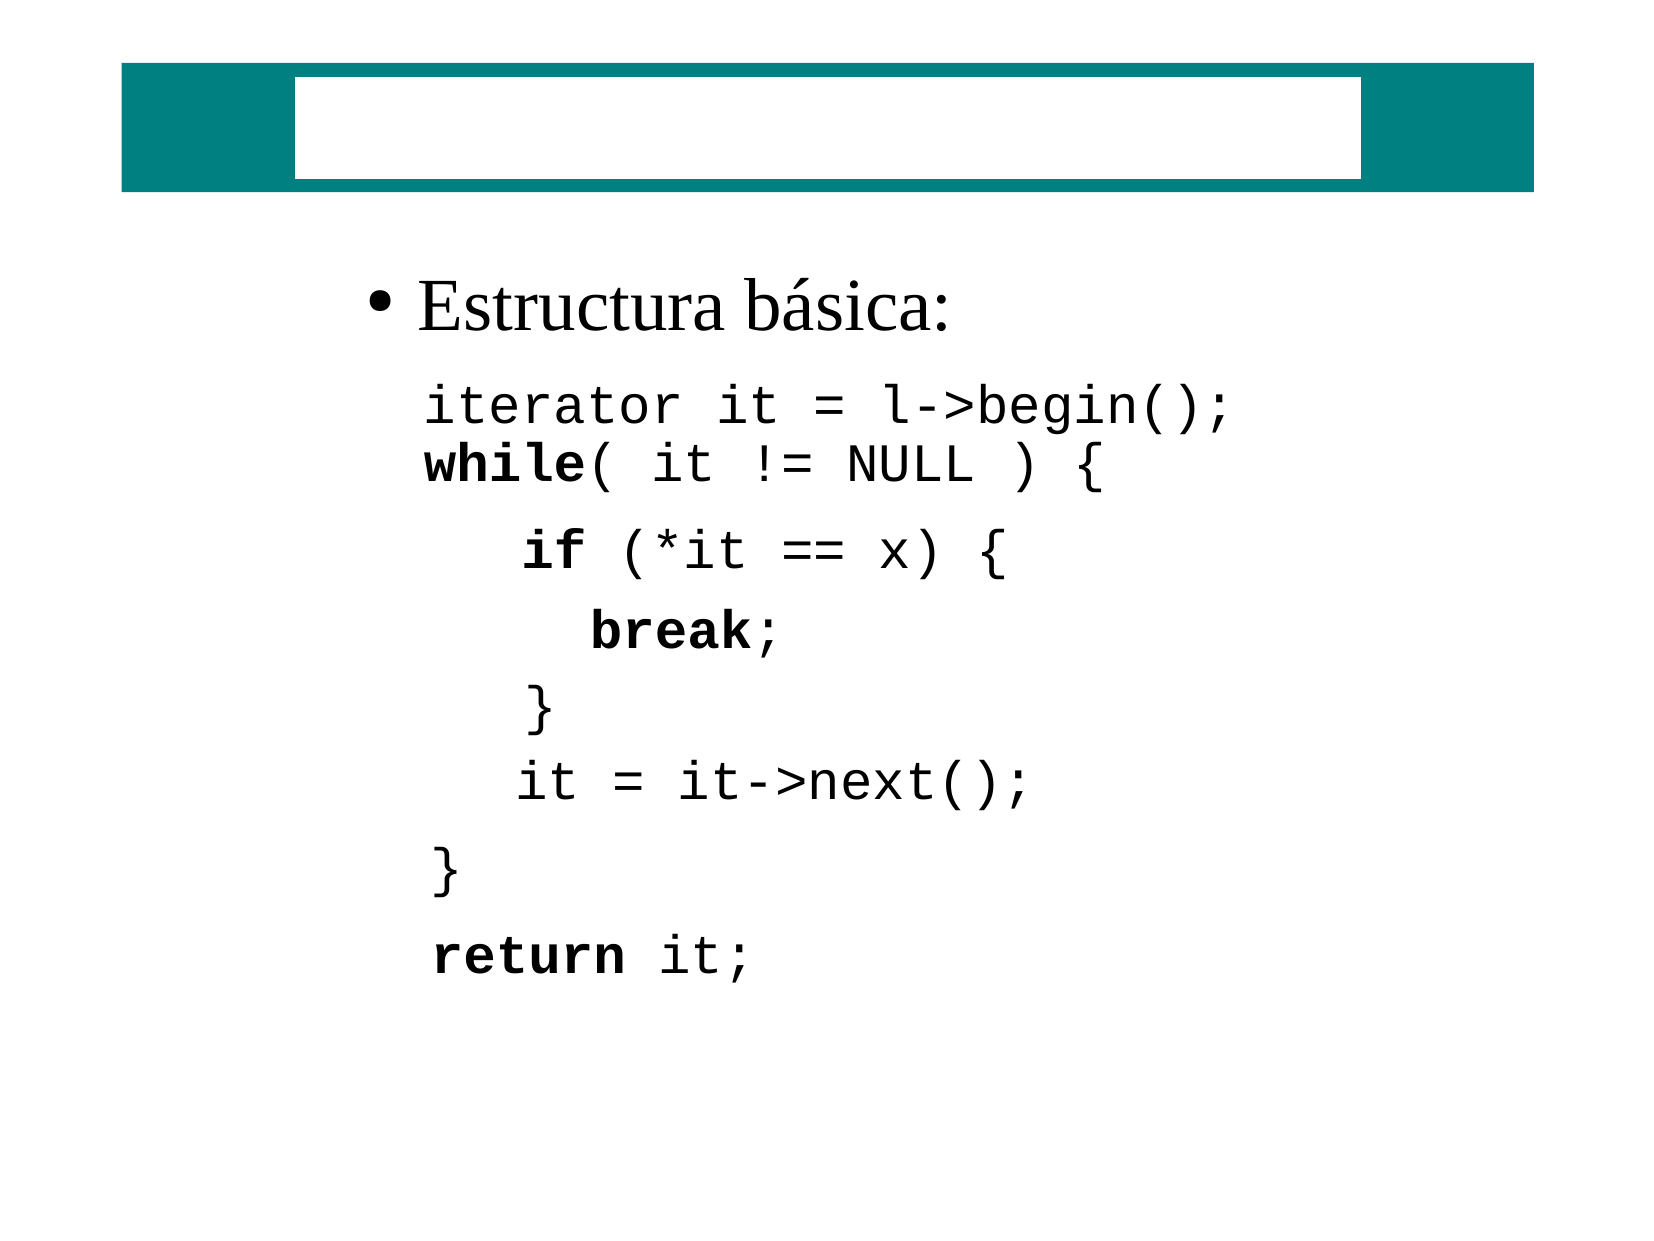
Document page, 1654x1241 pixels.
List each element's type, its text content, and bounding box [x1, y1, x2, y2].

title Secuencialidad del programa [121, 62, 1534, 193]
text_box Estructura básica: iterator it = l->begin(); while( it != NULL ) { if (*it == x) { break; } it = it->next(); } return it; [348, 262, 1365, 986]
